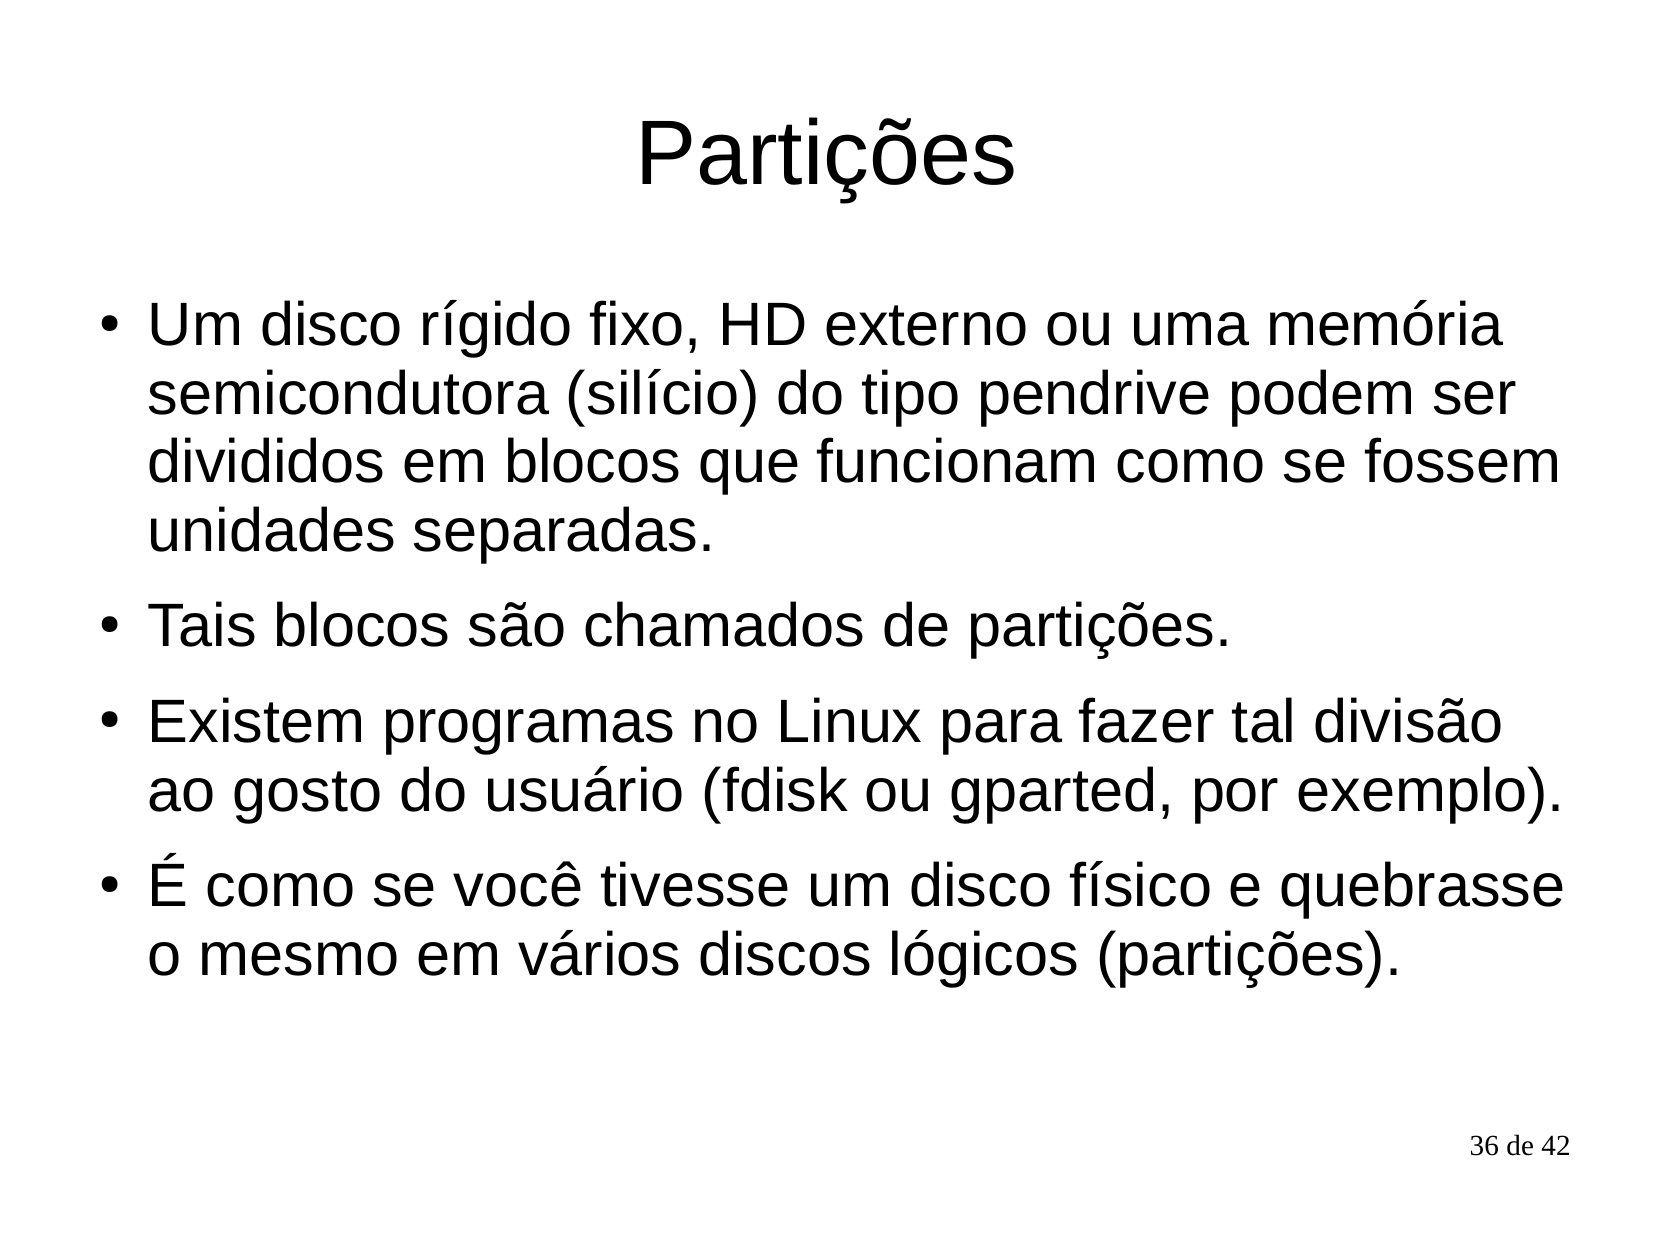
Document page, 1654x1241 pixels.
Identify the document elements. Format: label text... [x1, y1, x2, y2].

title Partições [82, 49, 1571, 257]
list Um disco rígido fixo, HD externo ou uma memória semicondutora (silício) do tipo pendrive podem ser divididos em blocos que funcionam como se fossem unidades separadas. Tais blocos são chamados de partições. Existem programas no Linux para fazer tal divisão ao gosto do usuário (fdisk ou gparted, por exemplo). É como se você tivesse um disco físico e quebrasse o mesmo em vários discos lógicos (partições). [82, 290, 1571, 1010]
